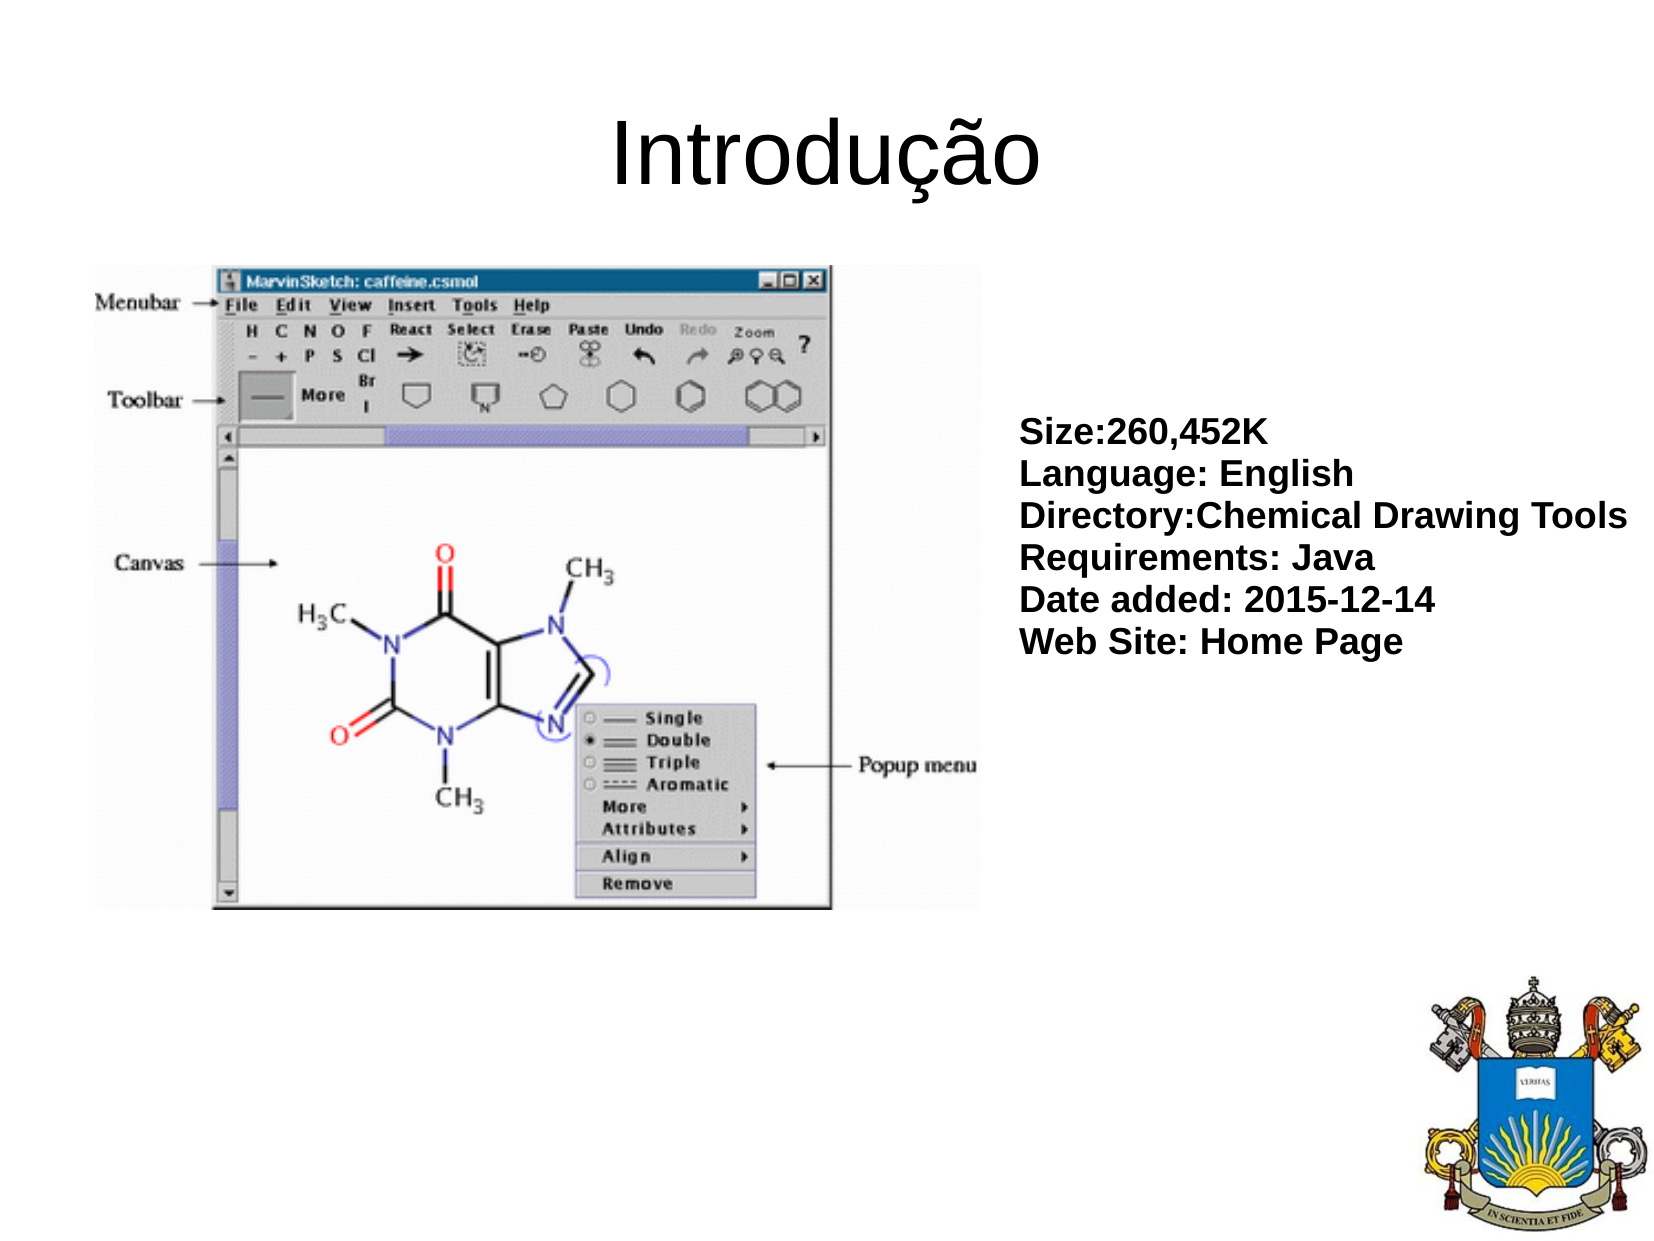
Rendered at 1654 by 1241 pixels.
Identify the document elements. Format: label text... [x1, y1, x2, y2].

picture [1417, 975, 1654, 1241]
picture [95, 265, 981, 910]
title Introdução [82, 49, 1571, 257]
text_box Size:260,452K Language: English Directory:Chemical Drawing Tools Requirements: Java Date added: 2015-12-14 Web Site: Home Page [1004, 318, 1644, 712]
